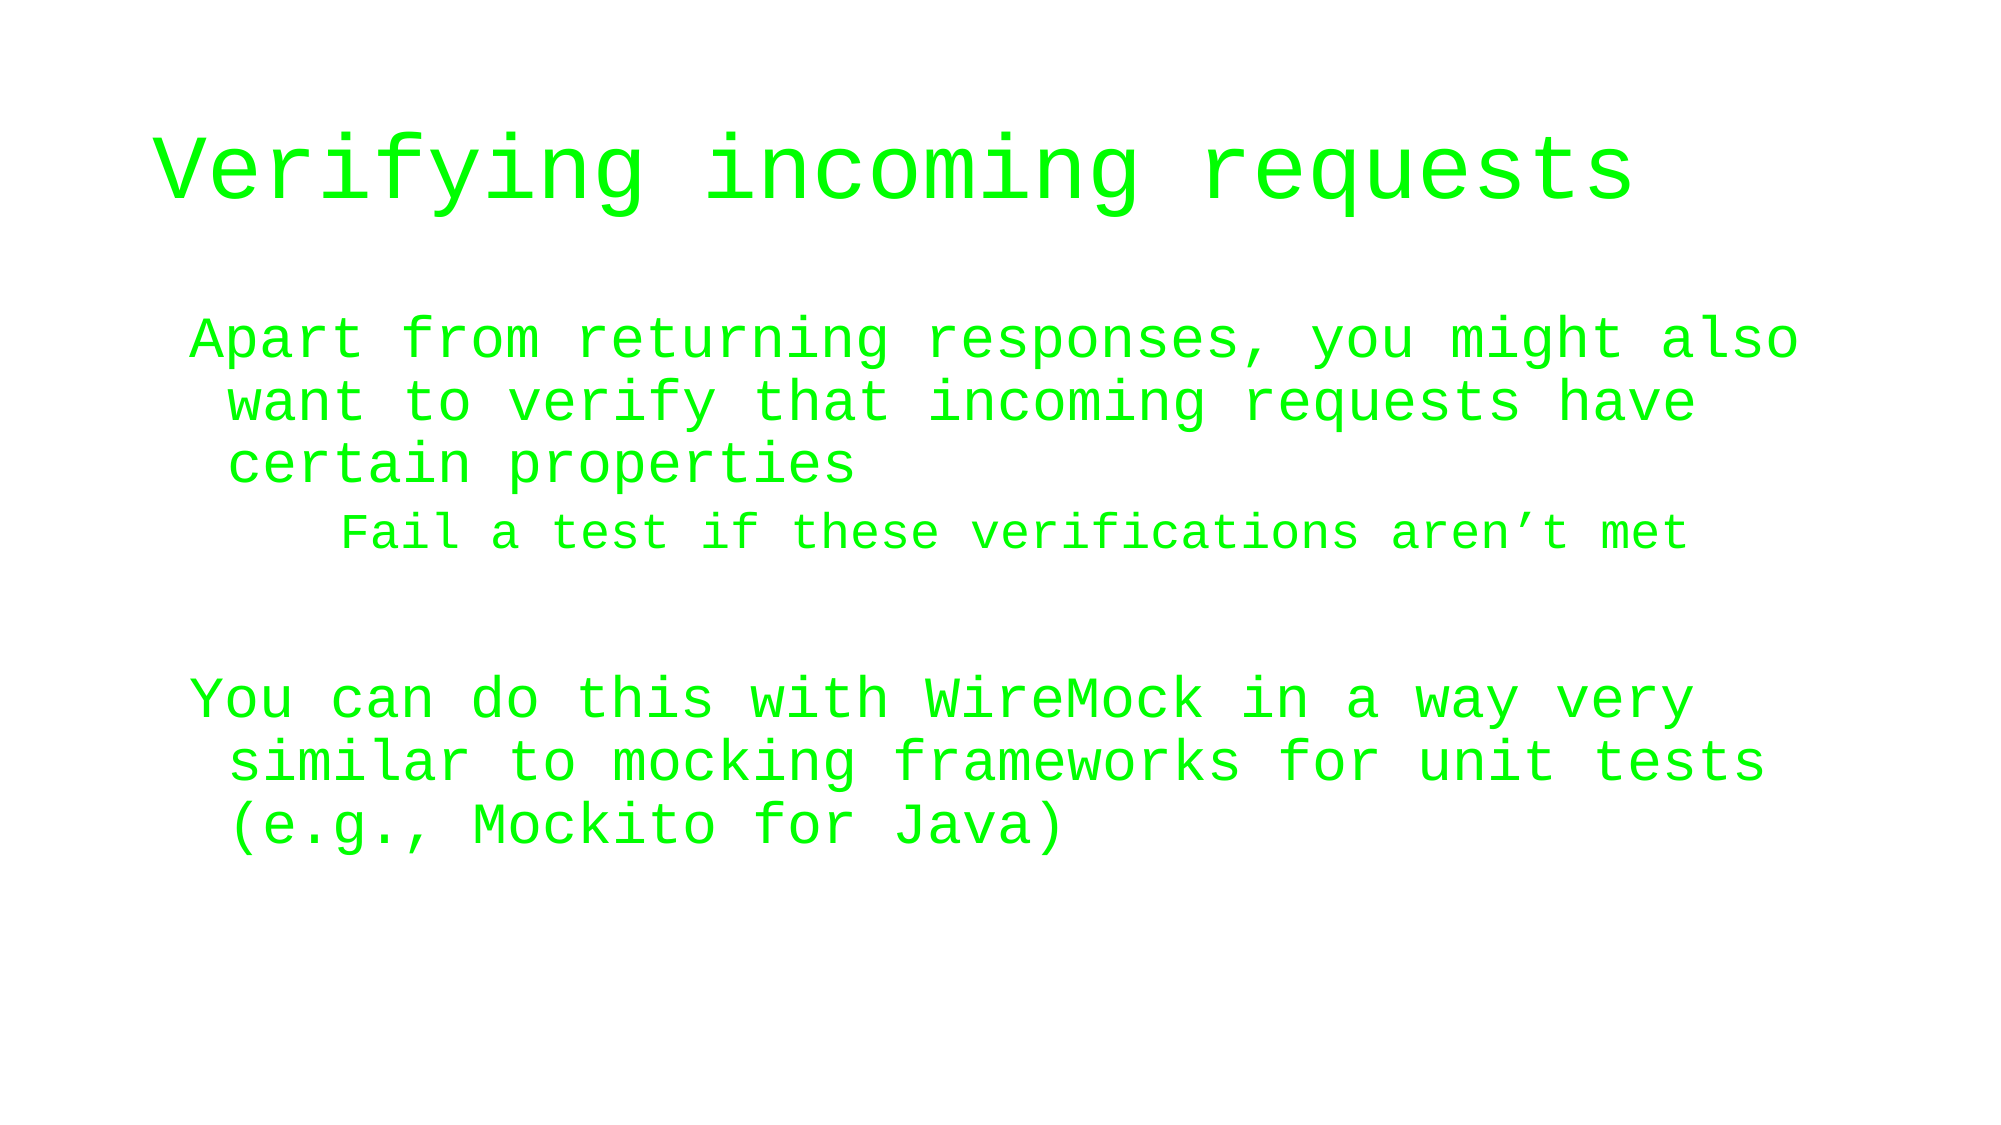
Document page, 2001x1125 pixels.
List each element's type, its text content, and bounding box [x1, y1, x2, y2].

title Verifying incoming requests [137, 59, 1863, 278]
list Apart from returning responses, you might also want to verify that incoming requests have certain properties Fail a test if these verifications aren’t met You can do this with WireMock in a way very similar to mocking frameworks for unit tests (e.g., Mockito for Java) [137, 299, 1966, 1014]
